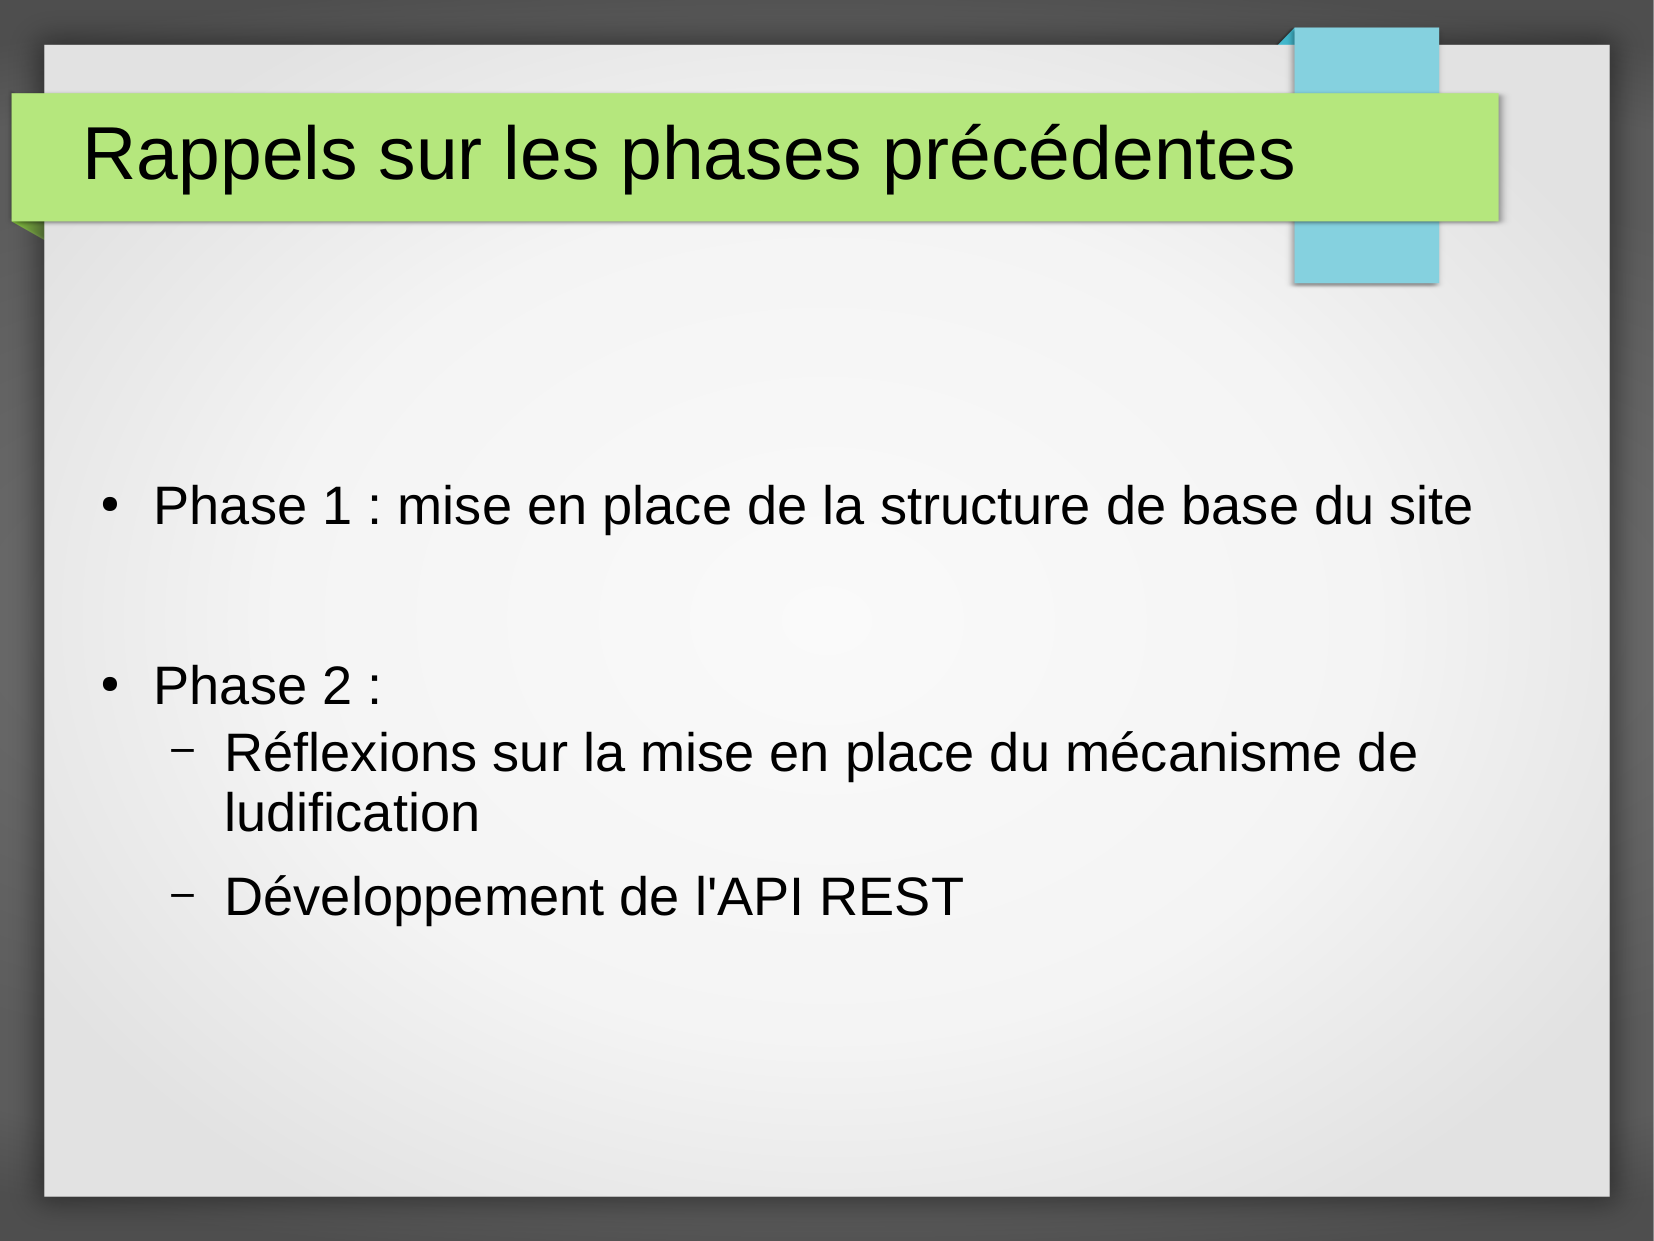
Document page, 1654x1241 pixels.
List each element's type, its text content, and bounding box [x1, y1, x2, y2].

title Rappels sur les phases précédentes [82, 69, 1312, 238]
picture [0, 0, 1654, 1241]
list Phase 1 : mise en place de la structure de base du site Phase 2 : Réflexions sur la mise en place du mécanisme de ludification Développement de l'API REST [82, 295, 1571, 1015]
